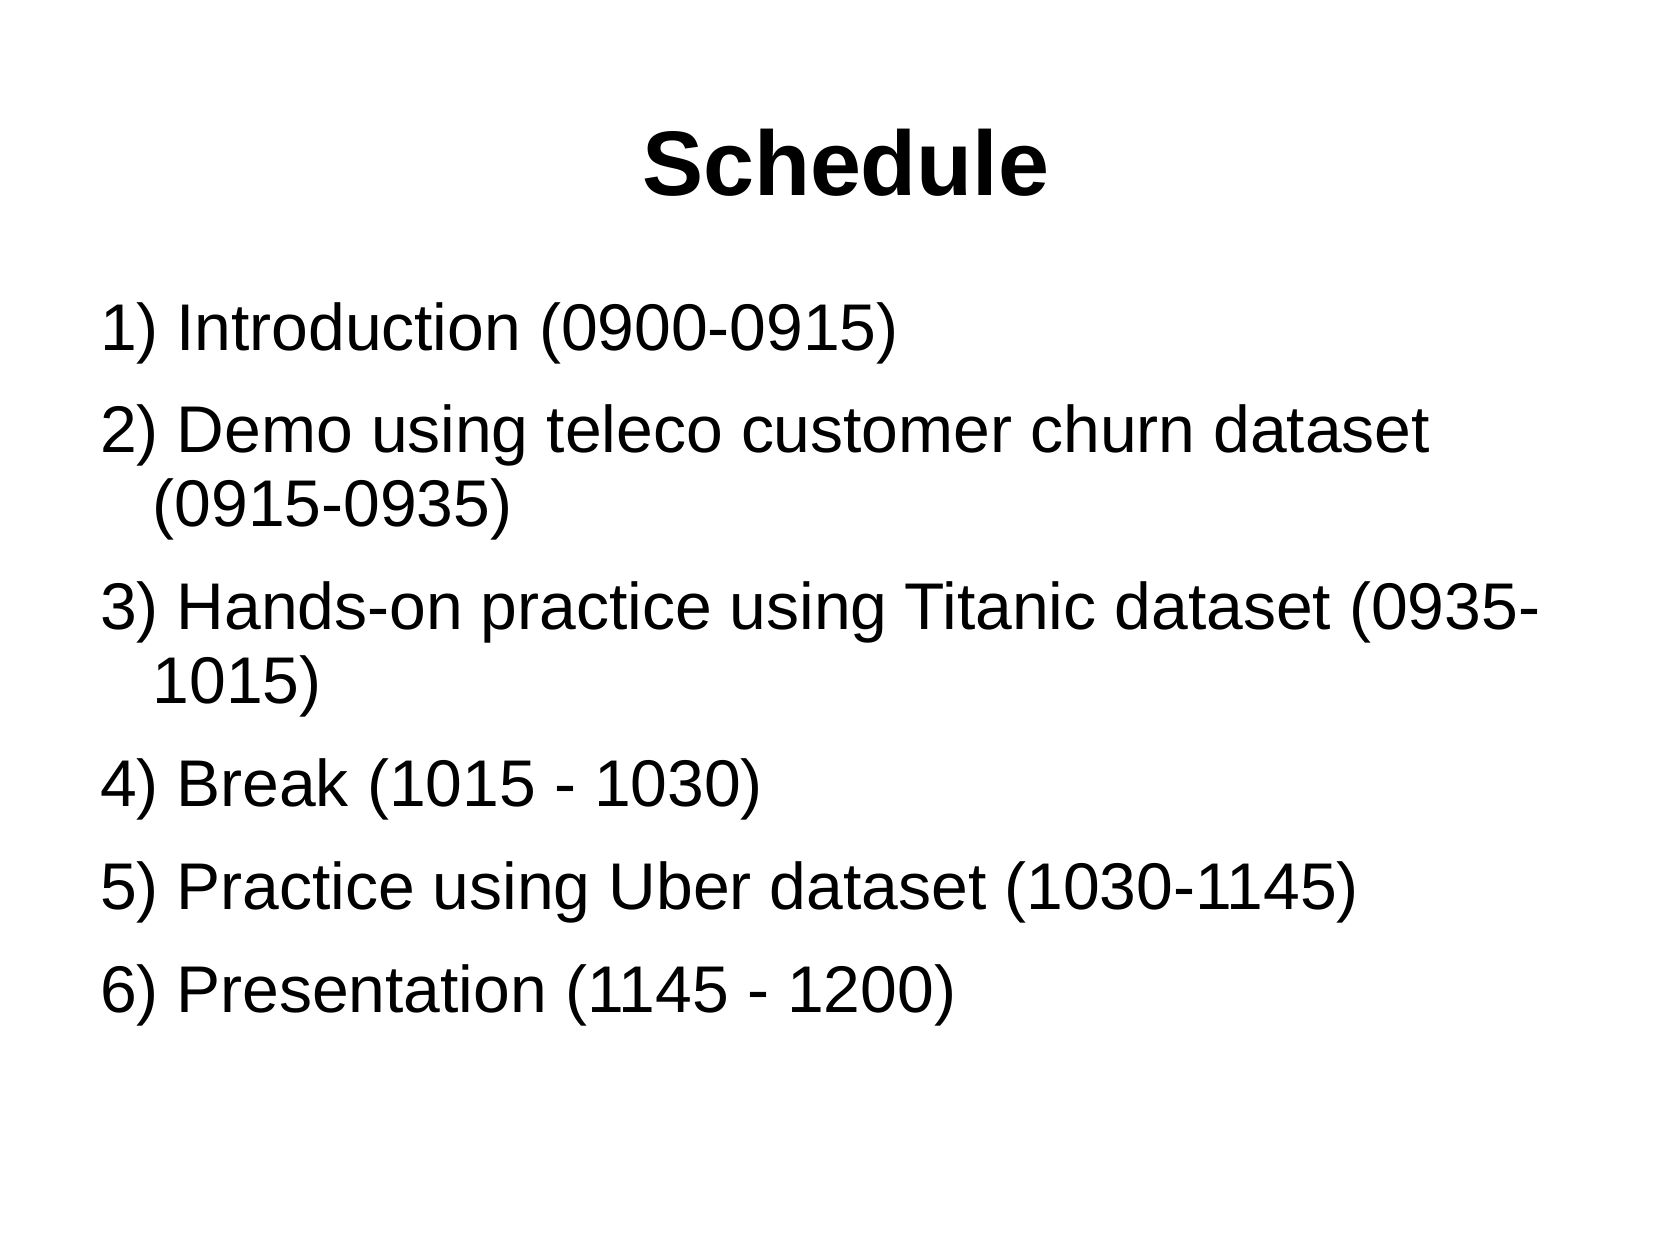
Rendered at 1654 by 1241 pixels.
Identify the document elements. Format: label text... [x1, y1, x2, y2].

title Schedule [101, 60, 1591, 268]
list Introduction (0900-0915) Demo using teleco customer churn dataset (0915-0935) Hands-on practice using Titanic dataset (0935-1015) Break (1015 - 1030) Practice using Uber dataset (1030-1145) Presentation (1145 - 1200) [82, 290, 1571, 1036]
